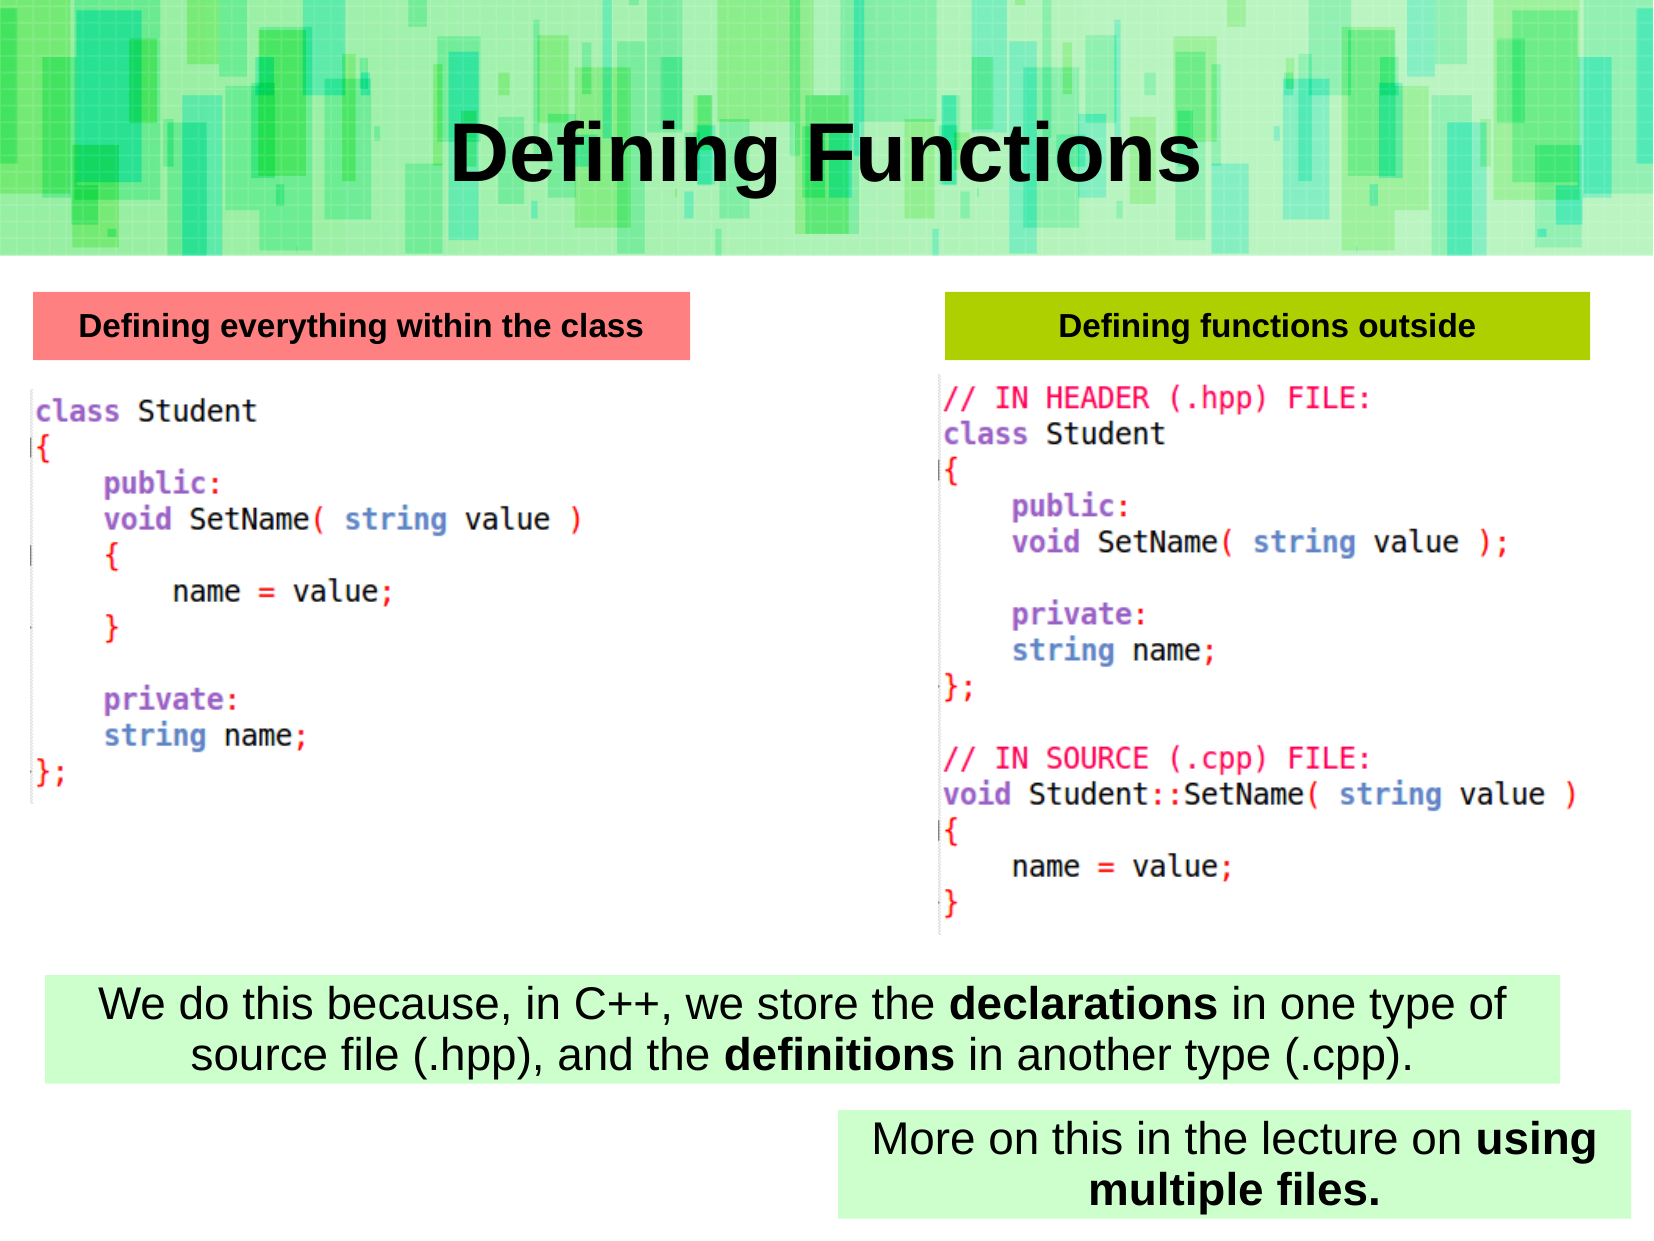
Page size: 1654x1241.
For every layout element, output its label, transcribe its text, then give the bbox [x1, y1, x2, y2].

text_box More on this in the lecture on using multiple files. [838, 1110, 1632, 1219]
text_box Defining functions outside [945, 291, 1591, 361]
picture [0, 0, 1654, 1241]
text_box We do this because, in C++, we store the declarations in one type of source file (.hpp), and the definitions in another type (.cpp). [45, 975, 1561, 1084]
text_box Defining everything within the class [33, 291, 691, 361]
title Defining Functions [82, 49, 1571, 257]
